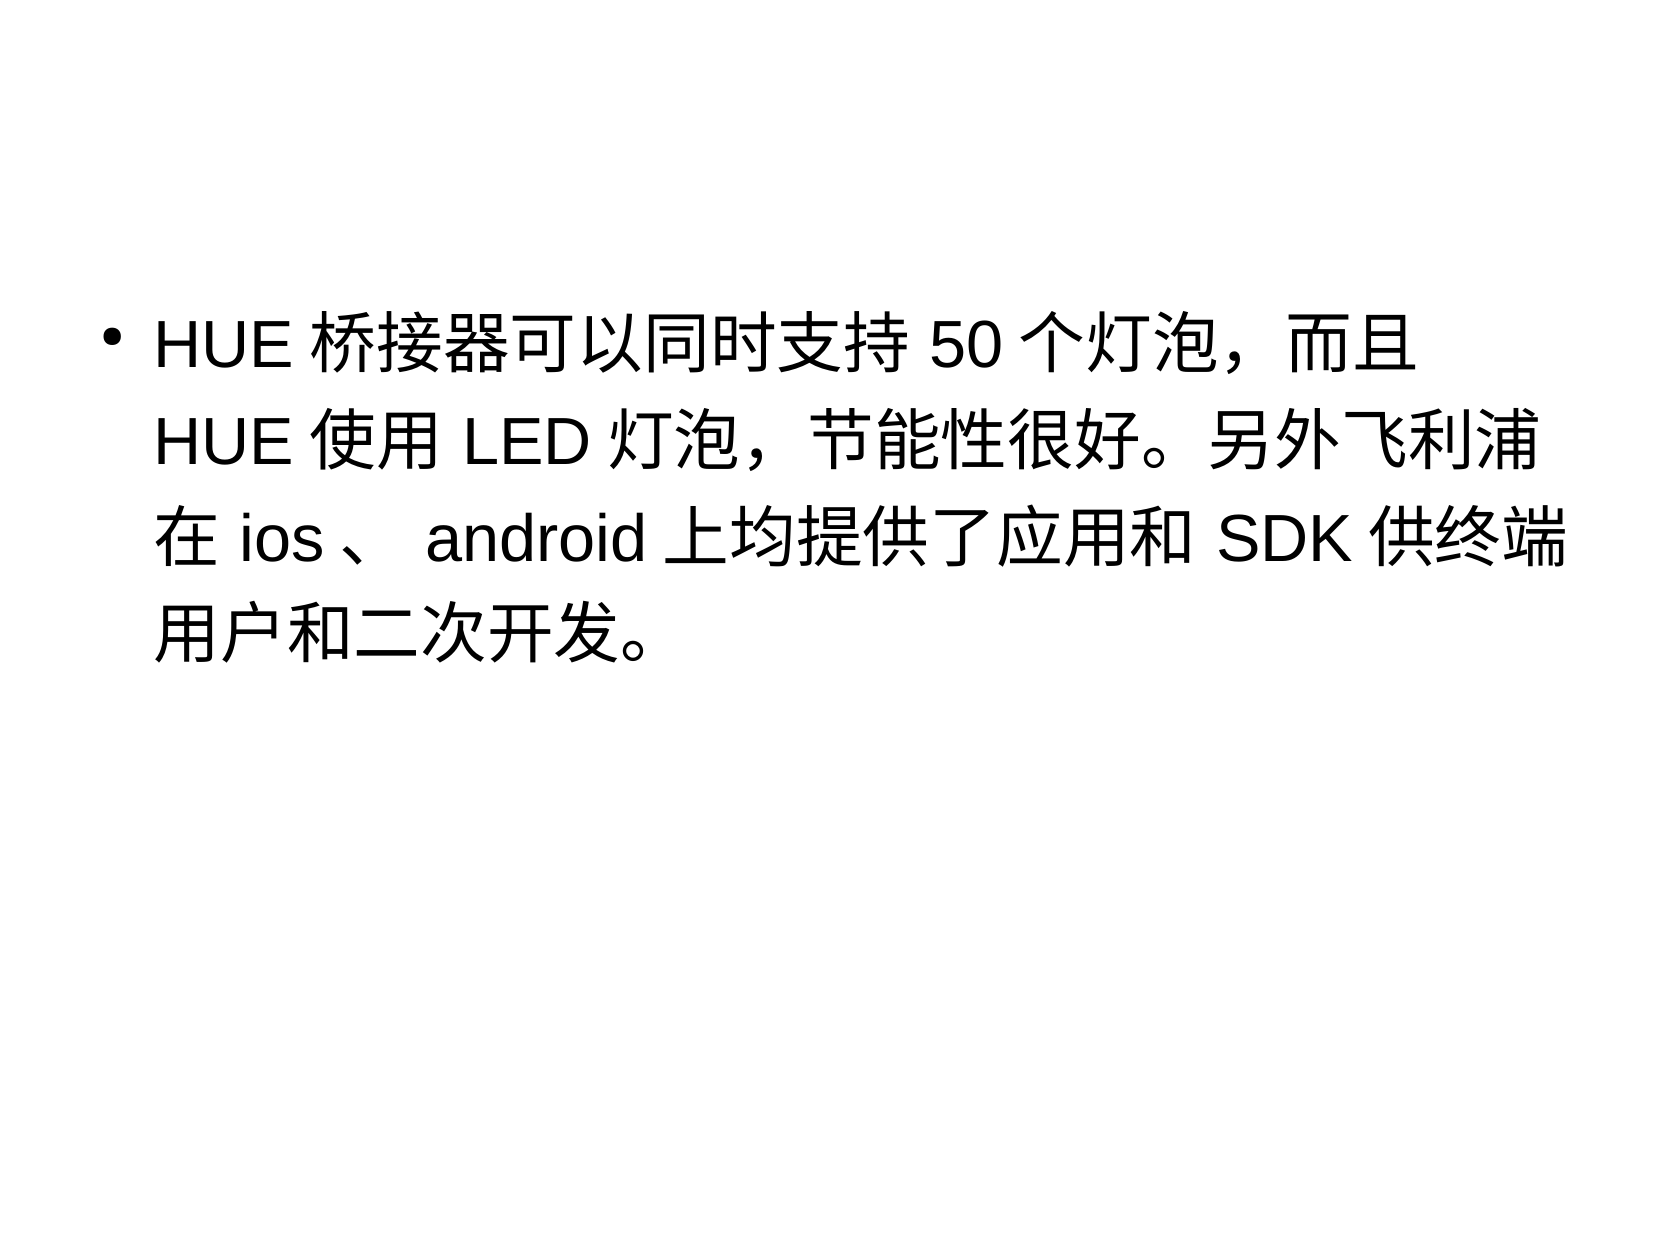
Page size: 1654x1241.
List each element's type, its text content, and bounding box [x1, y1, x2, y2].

list HUE桥接器可以同时支持50个灯泡，而且HUE使用LED灯泡，节能性很好。另外飞利浦在ios、android上均提供了应用和SDK供终端用户和二次开发。 [82, 290, 1571, 1010]
